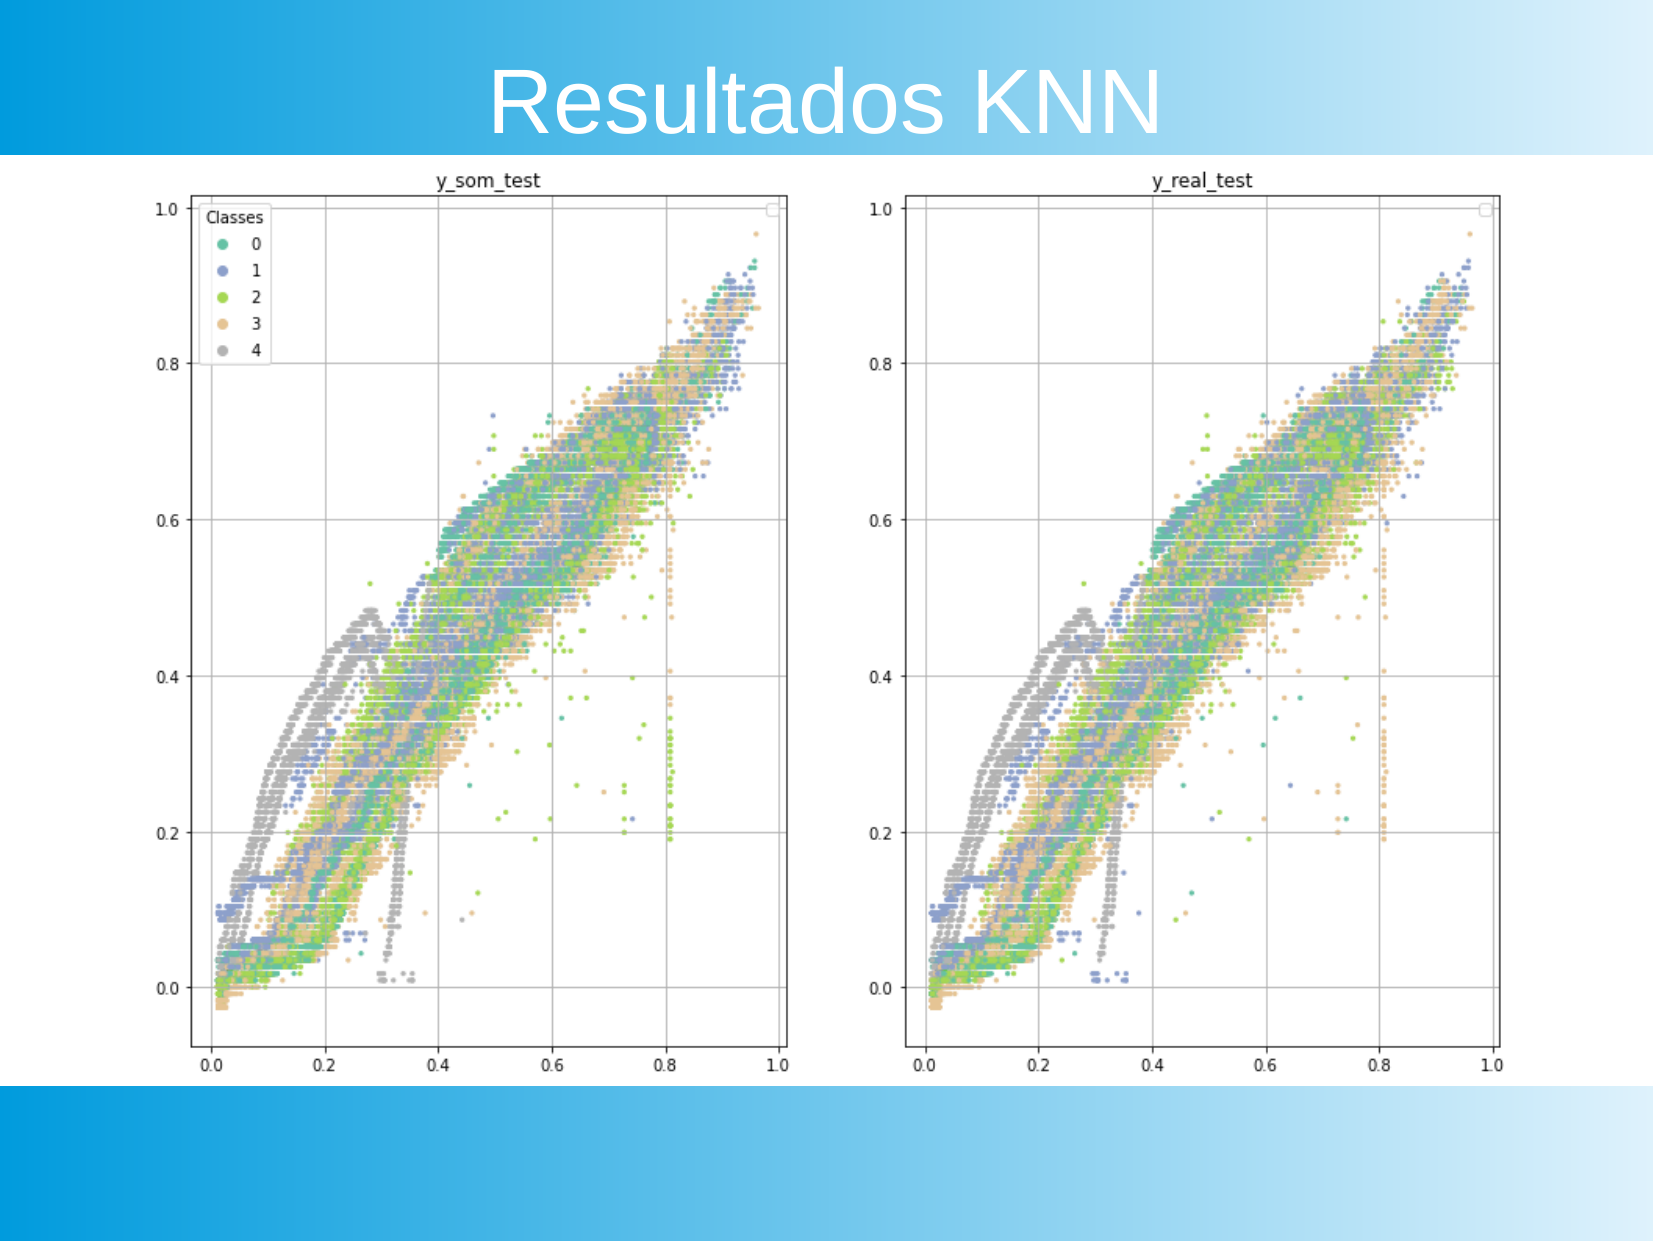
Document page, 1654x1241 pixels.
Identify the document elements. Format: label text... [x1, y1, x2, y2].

picture [144, 161, 1515, 1084]
title Resultados KNN [82, 49, 1571, 155]
